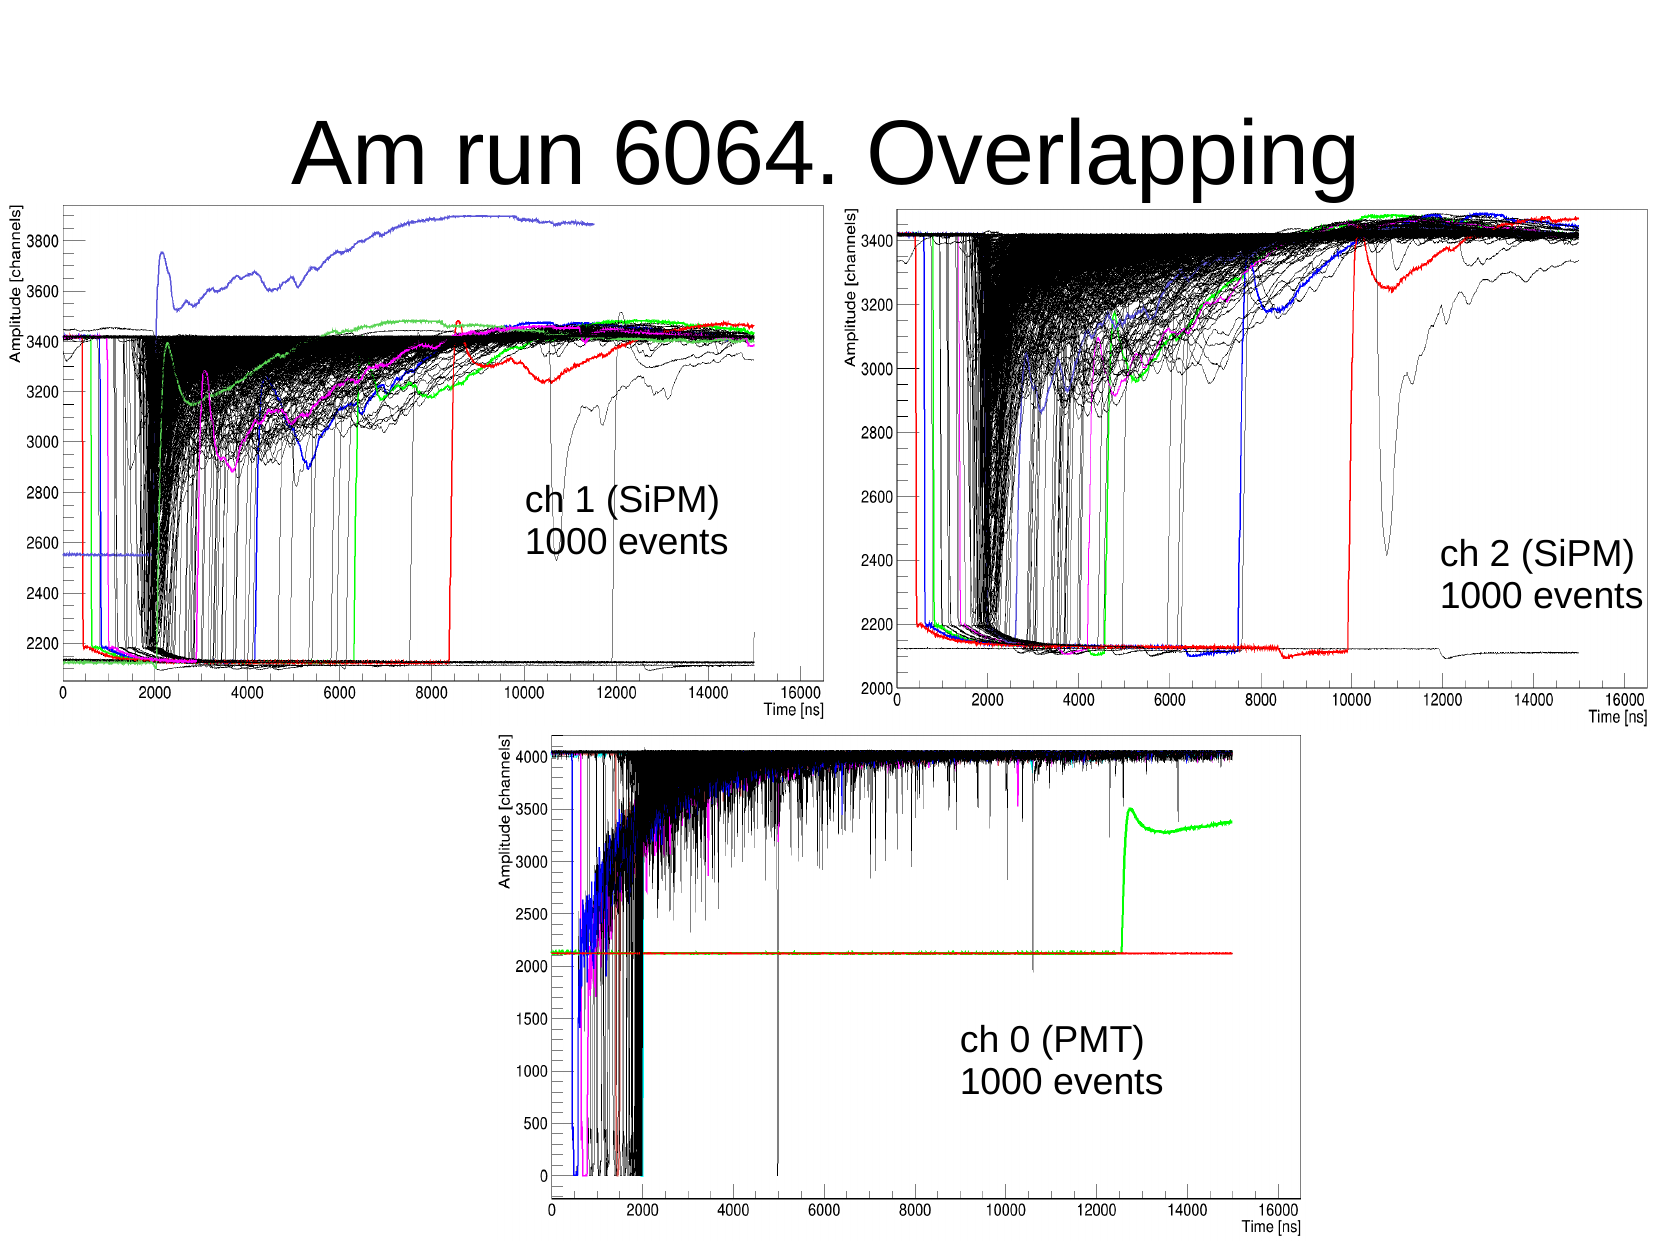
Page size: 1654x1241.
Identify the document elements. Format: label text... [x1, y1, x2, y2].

text_box ch 2 (SiPM) 1000 events [1425, 525, 1654, 624]
text_box ch 0 (PMT) 1000 events [945, 1011, 1216, 1111]
picture [0, 203, 826, 726]
title Am run 6064. Overlapping [82, 49, 1571, 257]
text_box ch 1 (SiPM) 1000 events [510, 470, 781, 570]
picture [490, 206, 1650, 1241]
